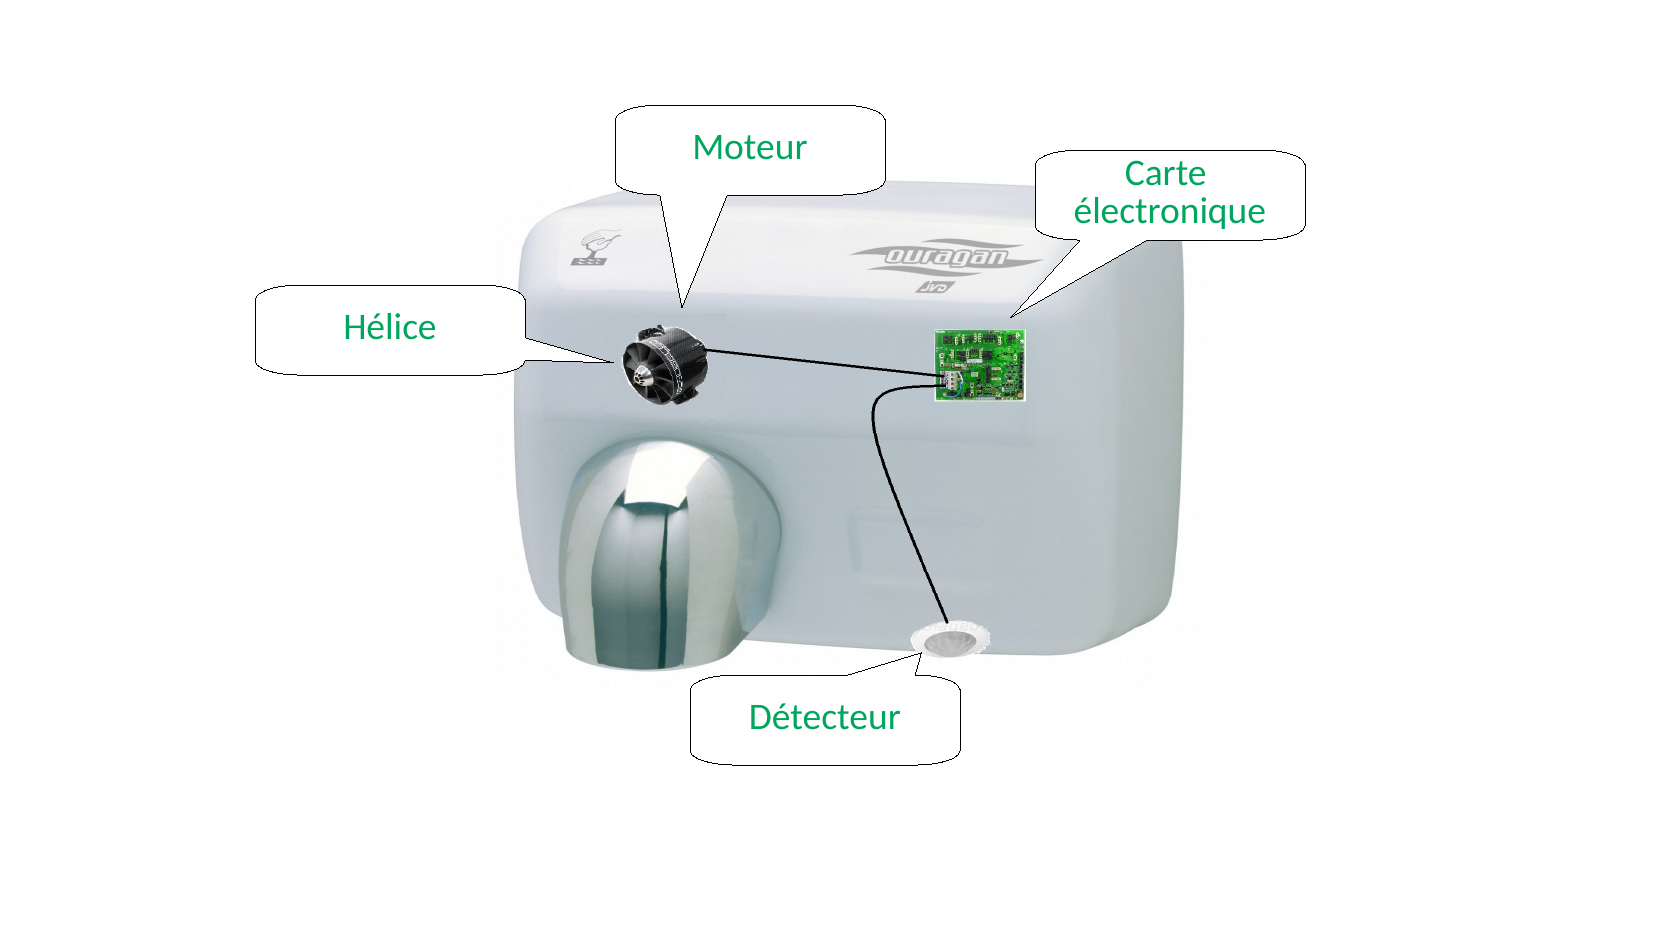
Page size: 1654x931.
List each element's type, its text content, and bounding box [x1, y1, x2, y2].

picture [495, 164, 1208, 691]
text_box Carte électronique [1010, 150, 1306, 318]
text_box Moteur [615, 105, 886, 308]
text_box Détecteur [690, 652, 961, 766]
text_box Hélice [255, 285, 614, 376]
